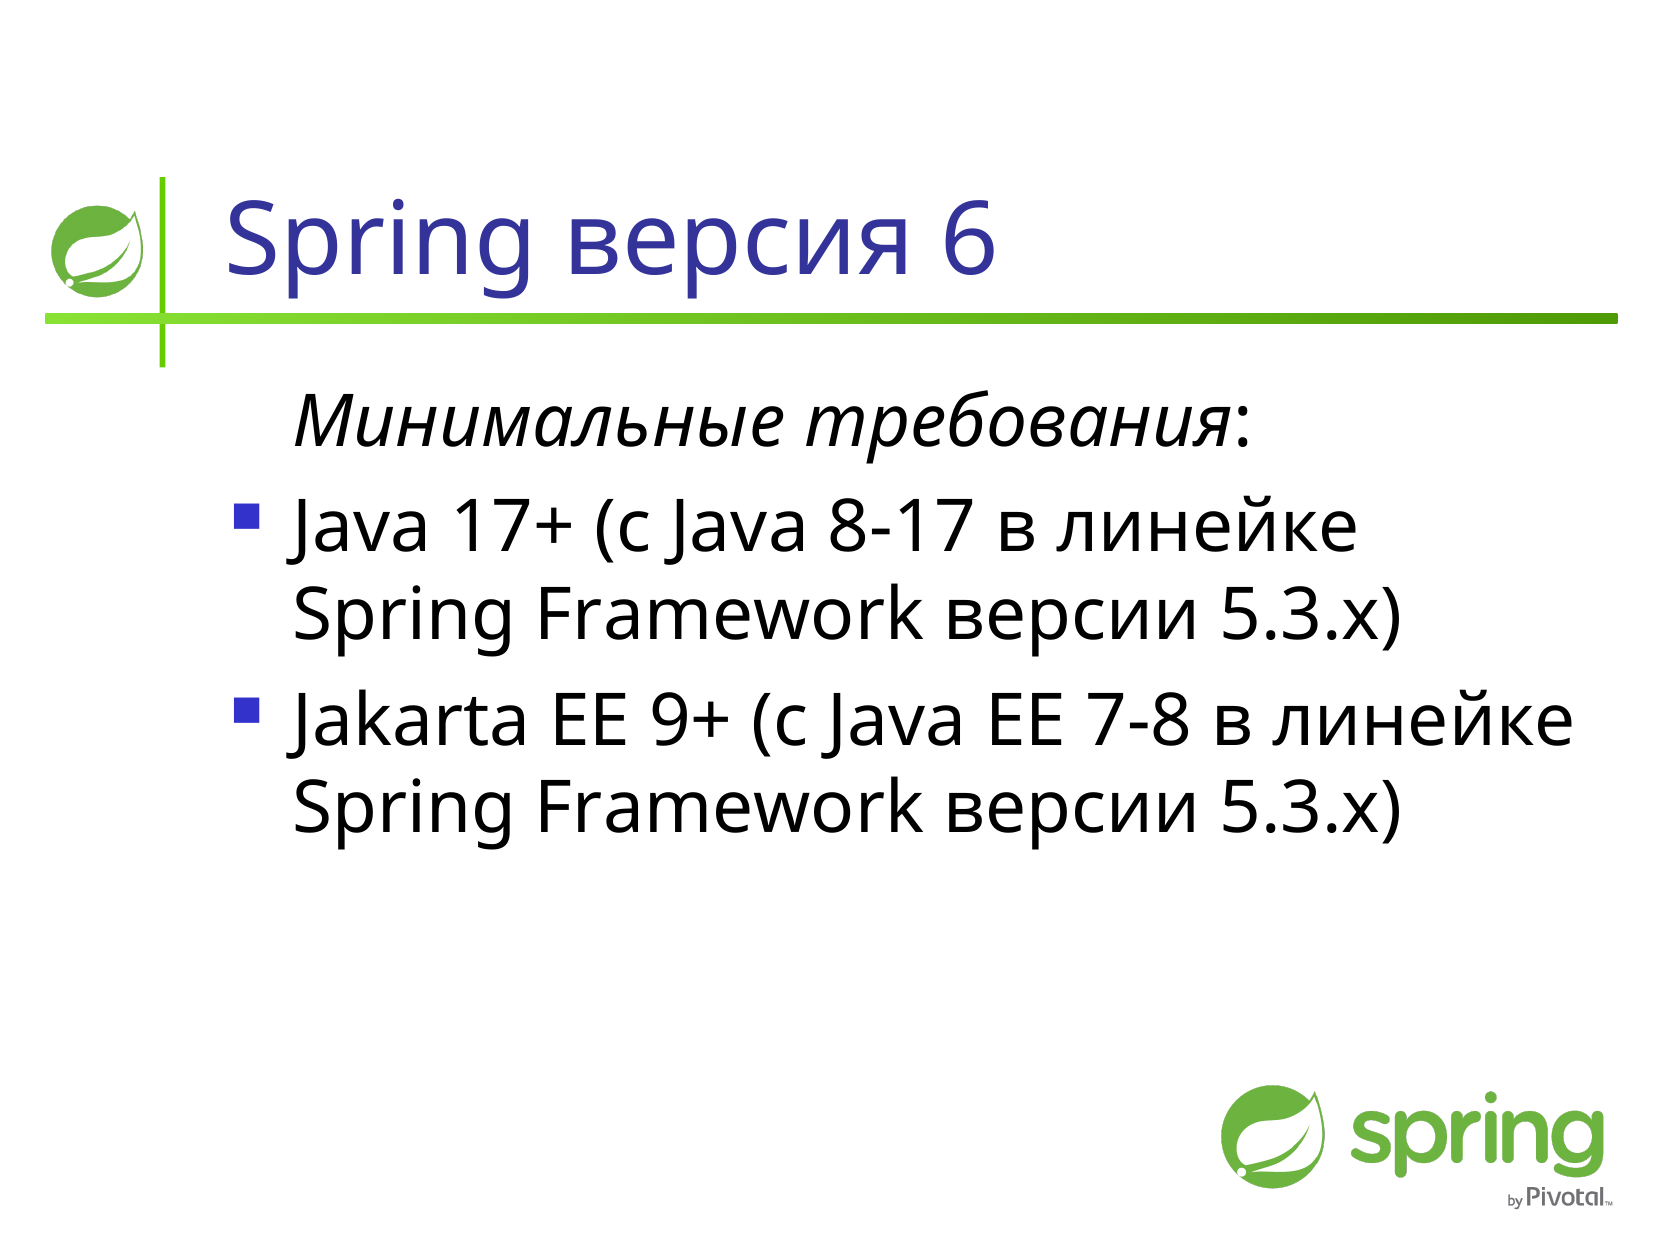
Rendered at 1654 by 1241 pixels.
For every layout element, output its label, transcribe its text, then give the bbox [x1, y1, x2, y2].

title Spring версия 6 [208, 38, 1618, 304]
picture [1216, 1109, 1618, 1212]
list Минимальные требования: Java 17+ (c Java 8-17 в линейке Spring Framework версии 5.3.x) Jakarta EE 9+ (с Java EE 7-8 в линейке Spring Framework версии 5.3.x) [213, 364, 1620, 1109]
